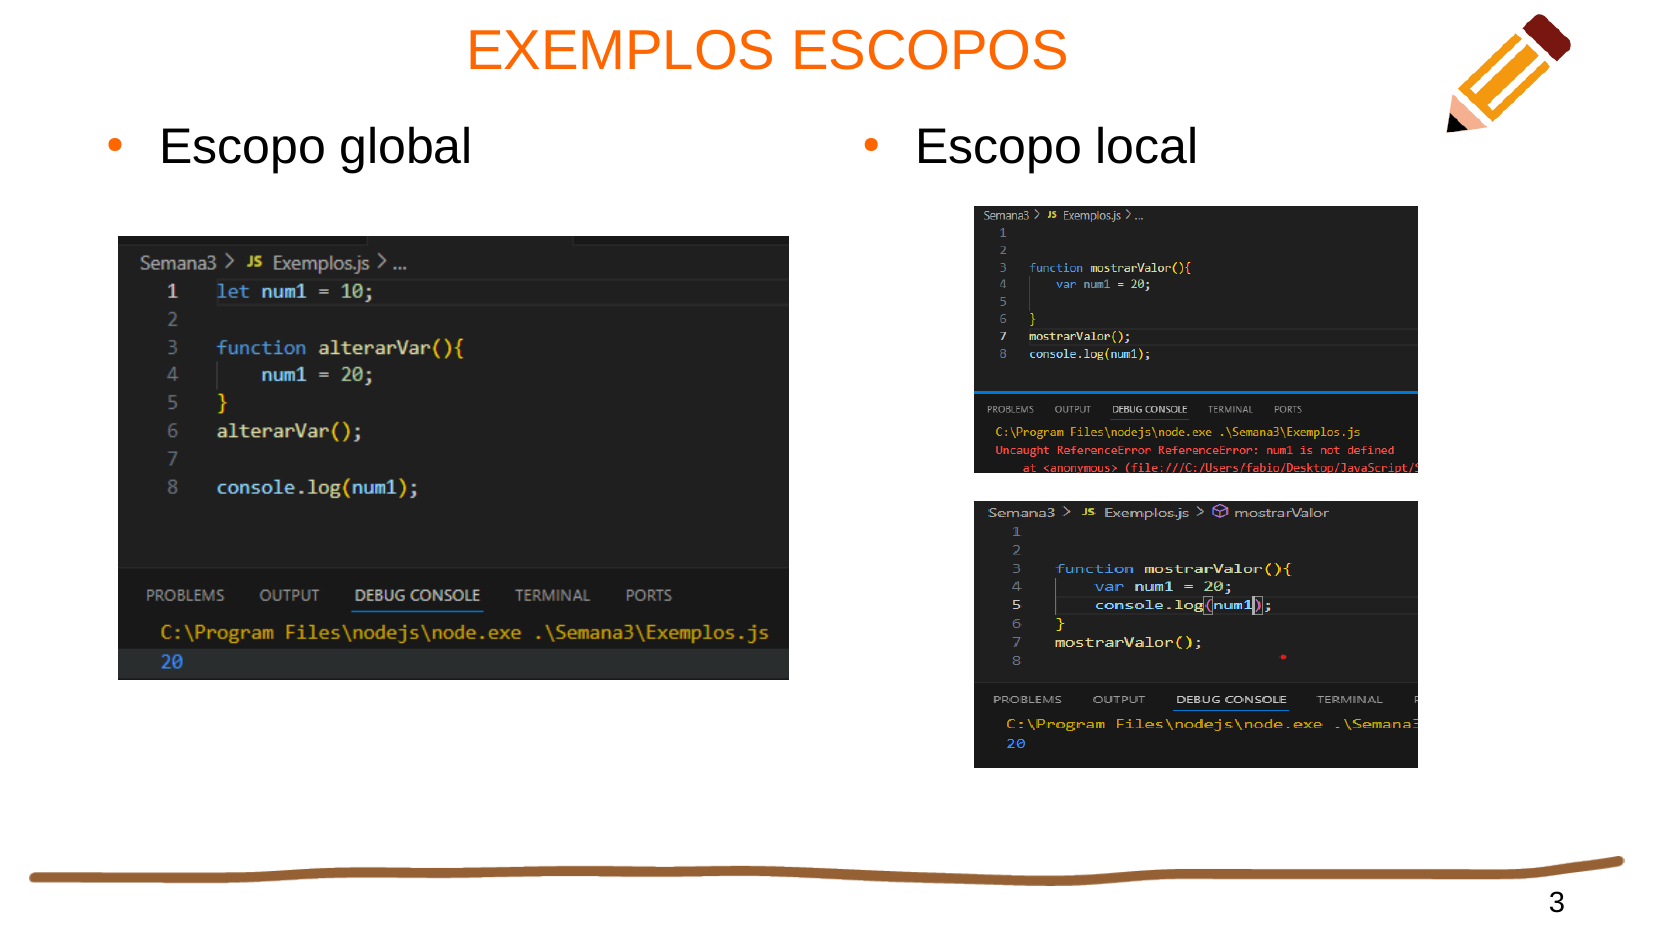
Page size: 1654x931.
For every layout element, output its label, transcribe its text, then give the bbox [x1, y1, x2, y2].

picture [118, 236, 789, 680]
picture [974, 501, 1418, 768]
list Escopo local [844, 118, 1565, 827]
picture [974, 206, 1418, 473]
title EXEMPLOS ESCOPOS [88, 18, 1447, 145]
picture [29, 856, 1625, 886]
list Escopo global [88, 118, 809, 768]
picture [1446, 14, 1571, 133]
